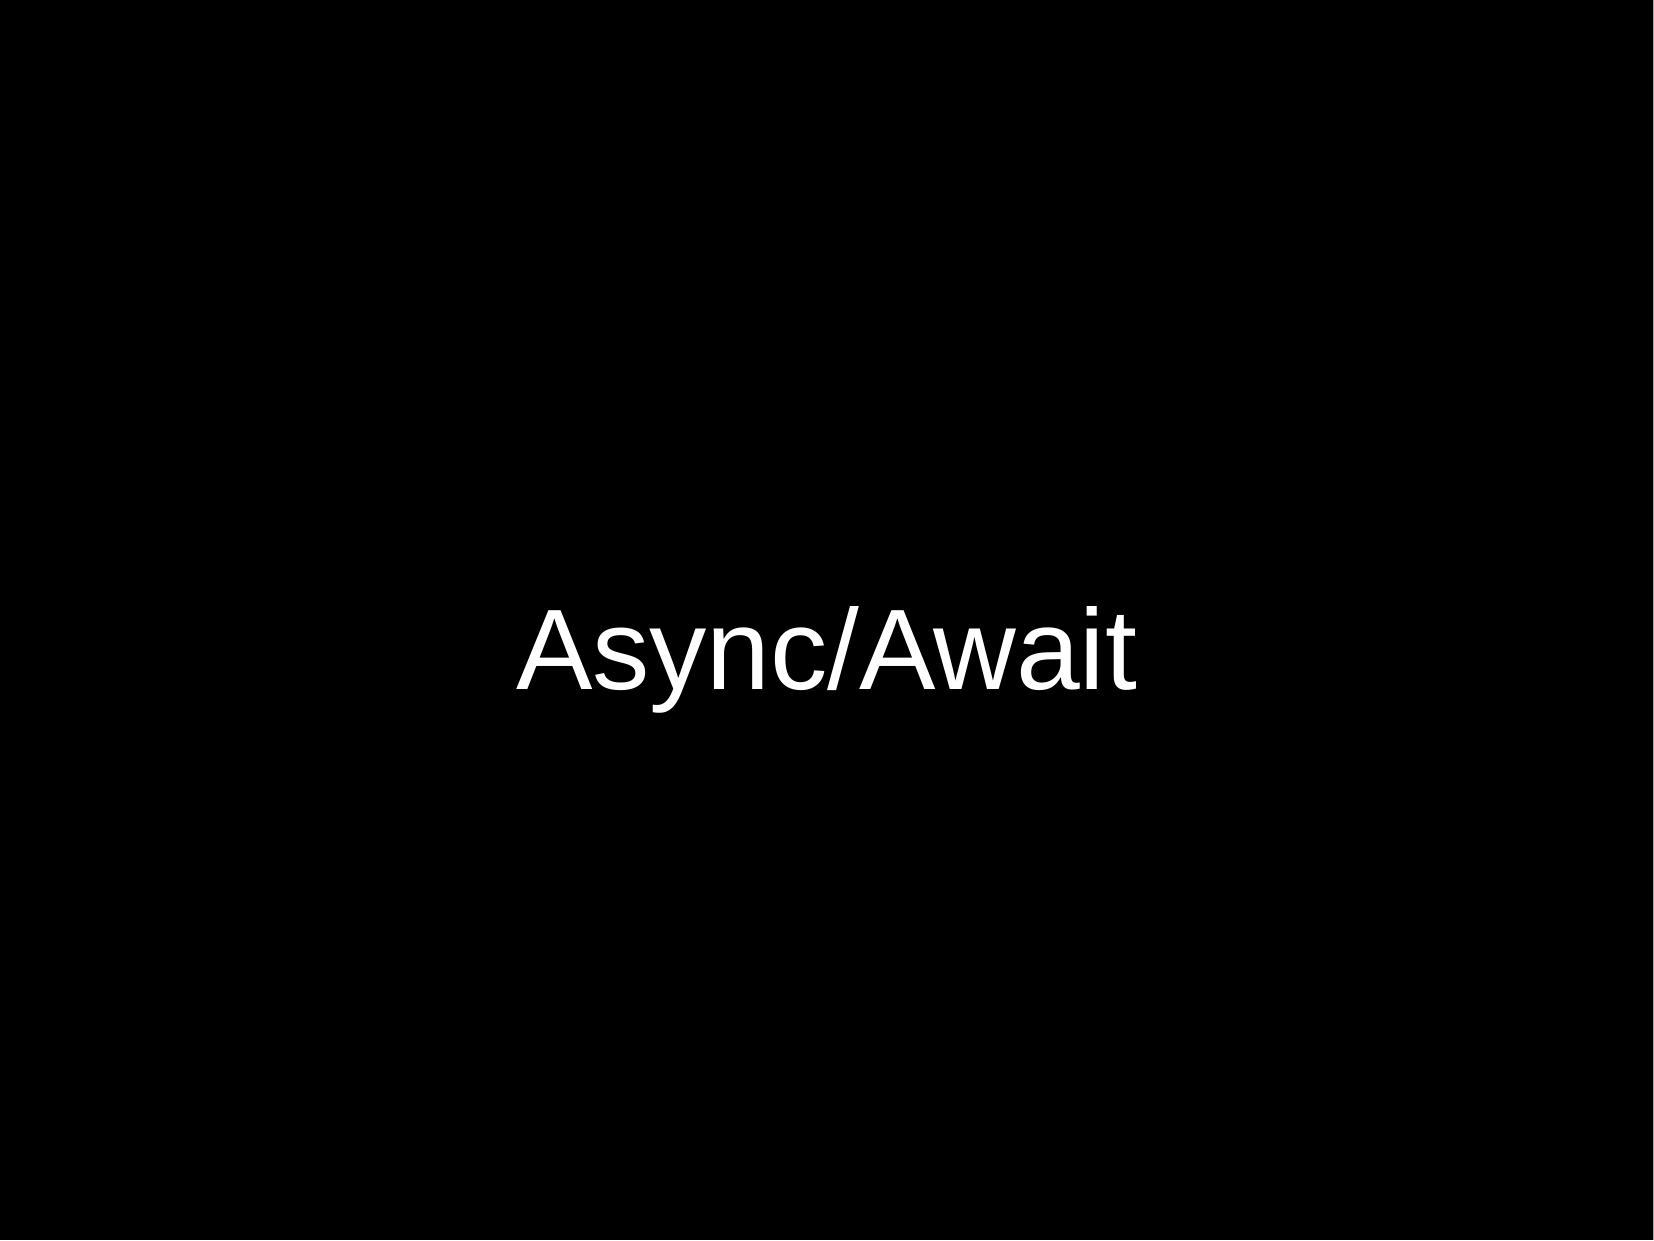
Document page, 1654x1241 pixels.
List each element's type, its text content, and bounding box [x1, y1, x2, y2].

text_box Async/Await [0, 578, 1654, 733]
